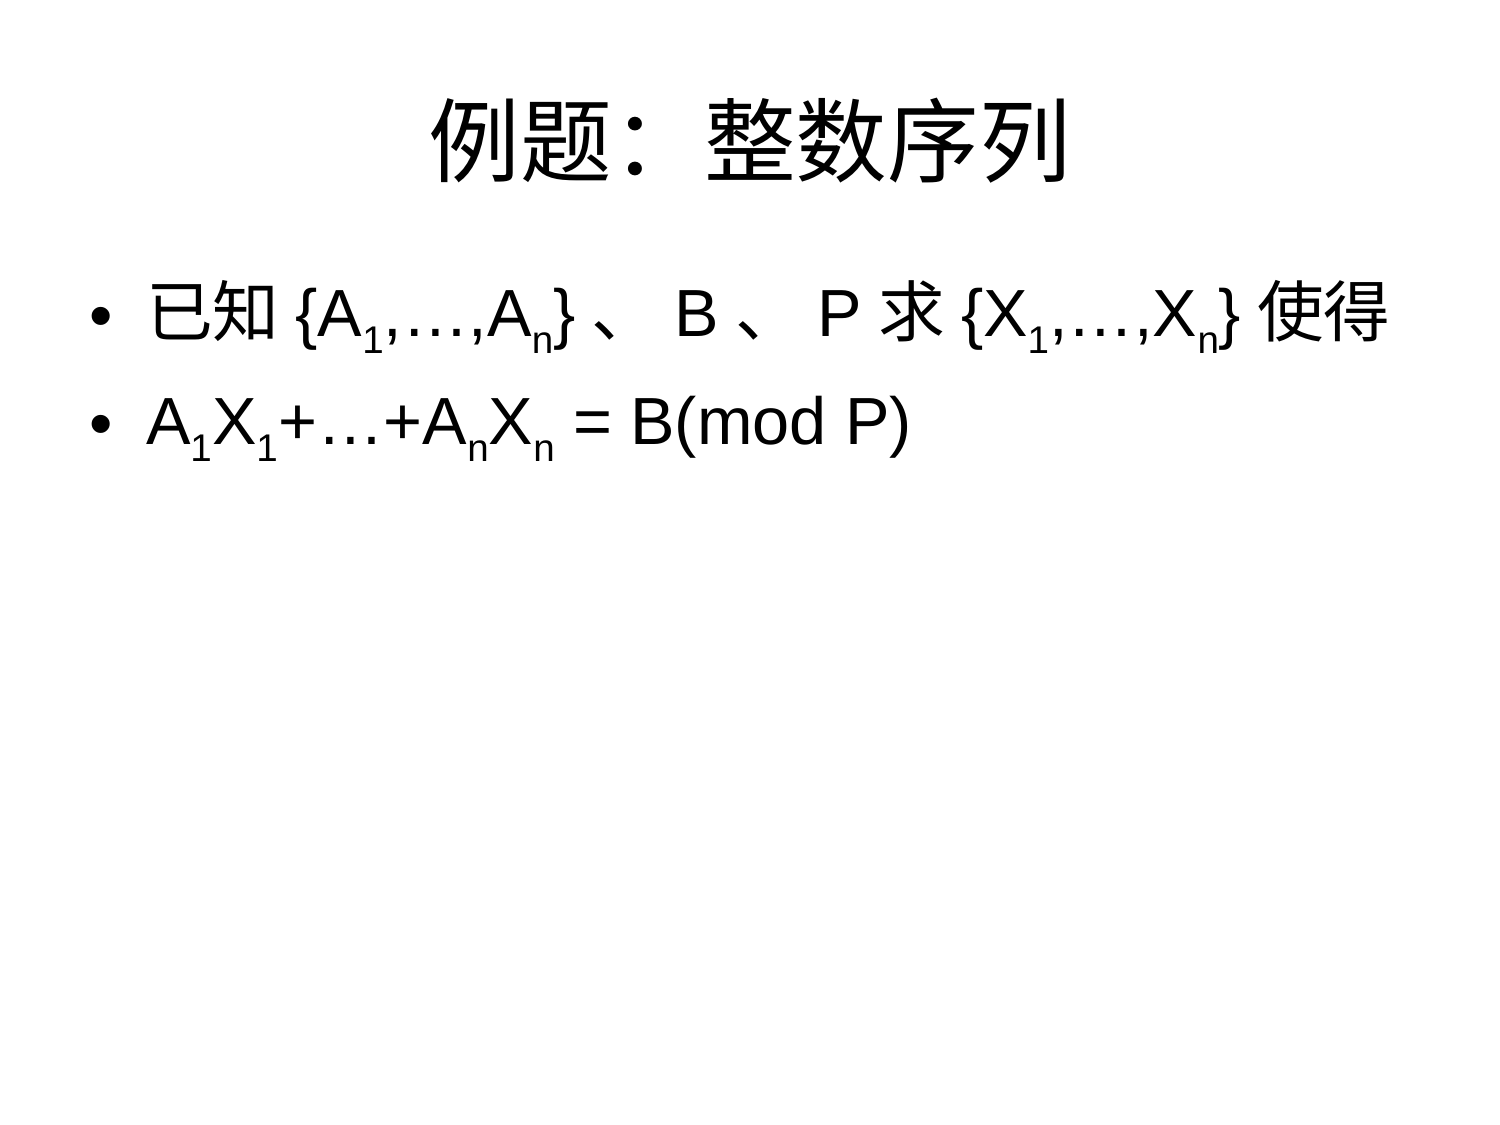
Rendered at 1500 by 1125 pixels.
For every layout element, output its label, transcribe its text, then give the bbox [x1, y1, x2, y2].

list 已知{A1,…,An}、B、P求{X1,…,Xn}使得 A1X1+…+AnXn = B(mod P) [75, 262, 1426, 1006]
title 例题：整数序列 [75, 45, 1426, 233]
